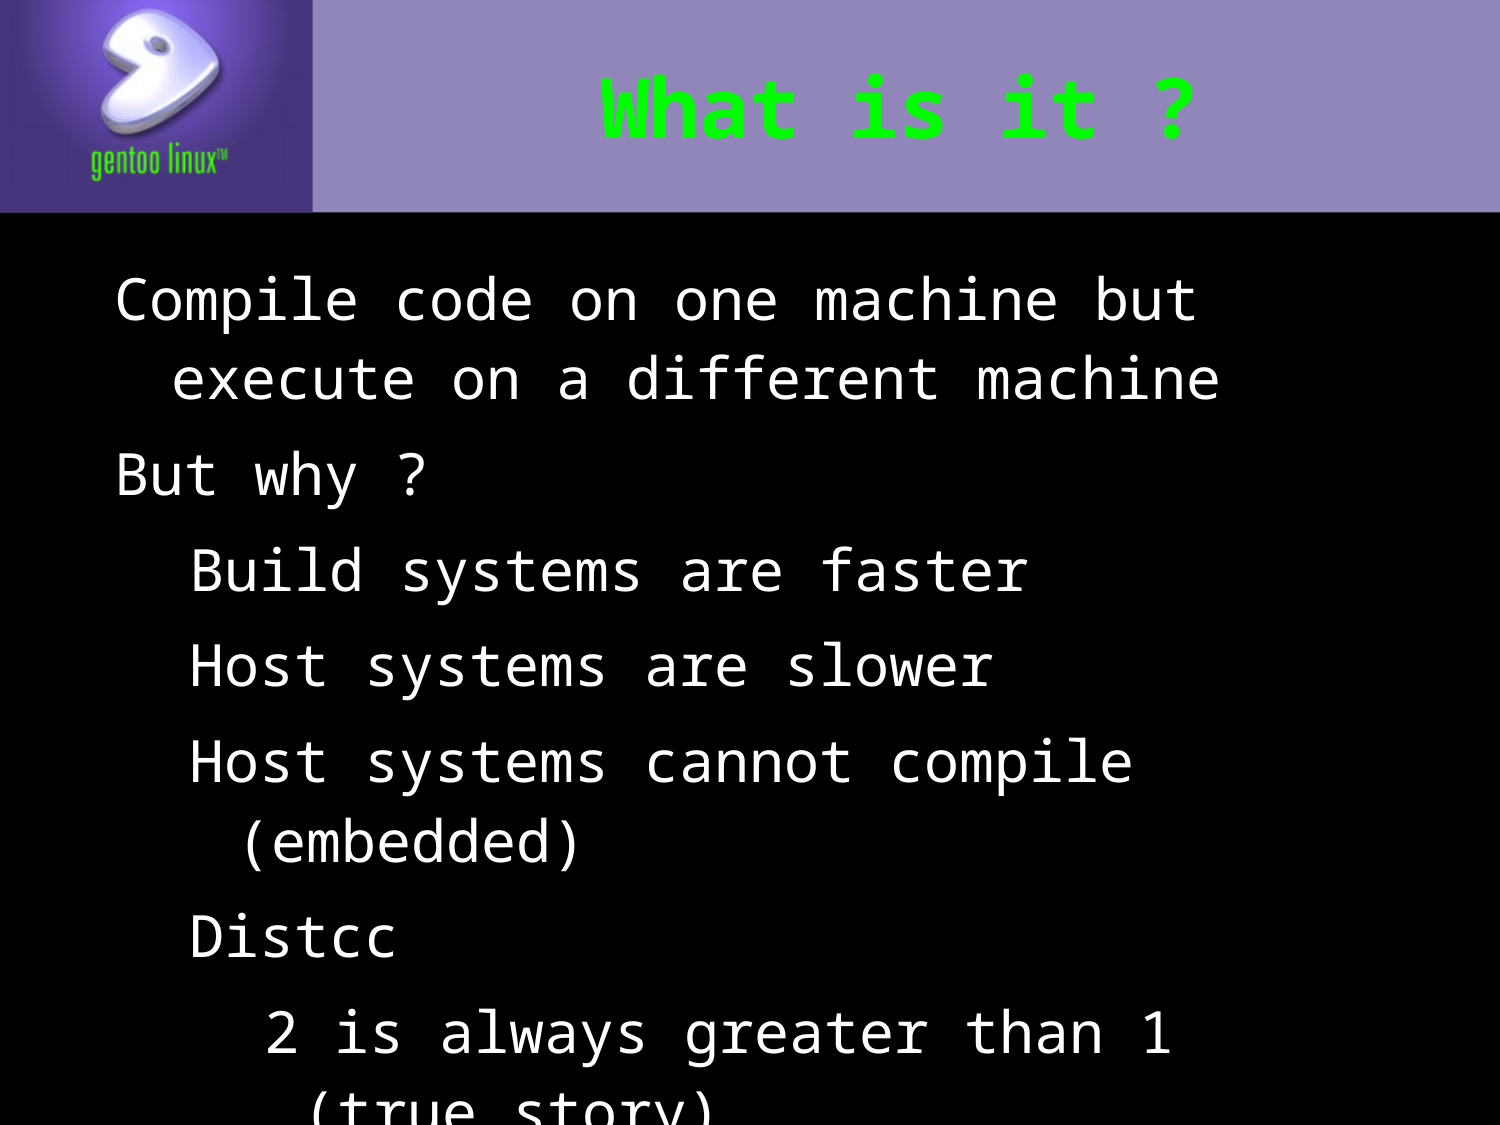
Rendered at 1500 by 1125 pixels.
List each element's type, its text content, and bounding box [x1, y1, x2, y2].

list Compile code on one machine but execute on a different machine But why ? Build systems are faster Host systems are slower Host systems cannot compile (embedded) Distcc 2 is always greater than 1 (true story) [99, 249, 1388, 1101]
title What is it ? [324, 12, 1476, 201]
picture [0, 0, 302, 184]
